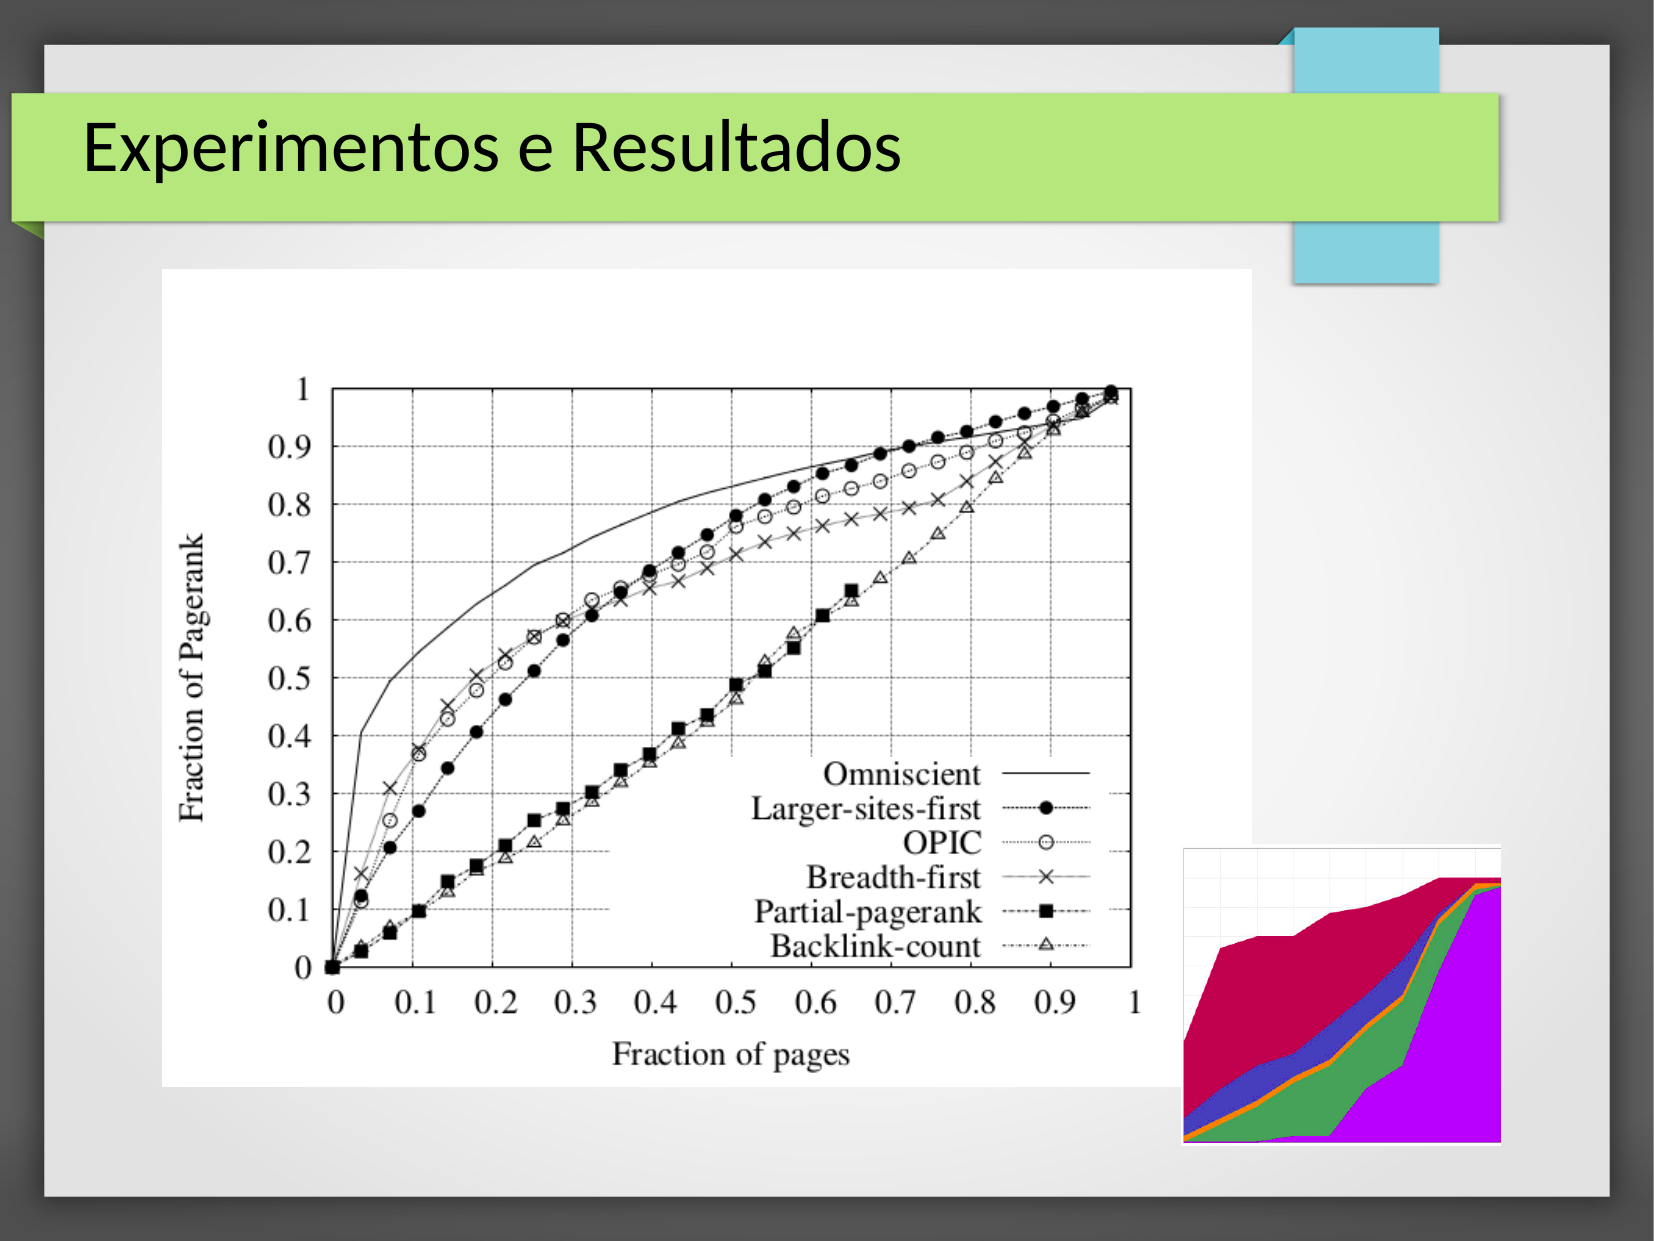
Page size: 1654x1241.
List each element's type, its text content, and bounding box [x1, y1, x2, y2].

picture [0, 0, 1654, 1241]
title Experimentos e Resultados [82, 49, 1571, 257]
